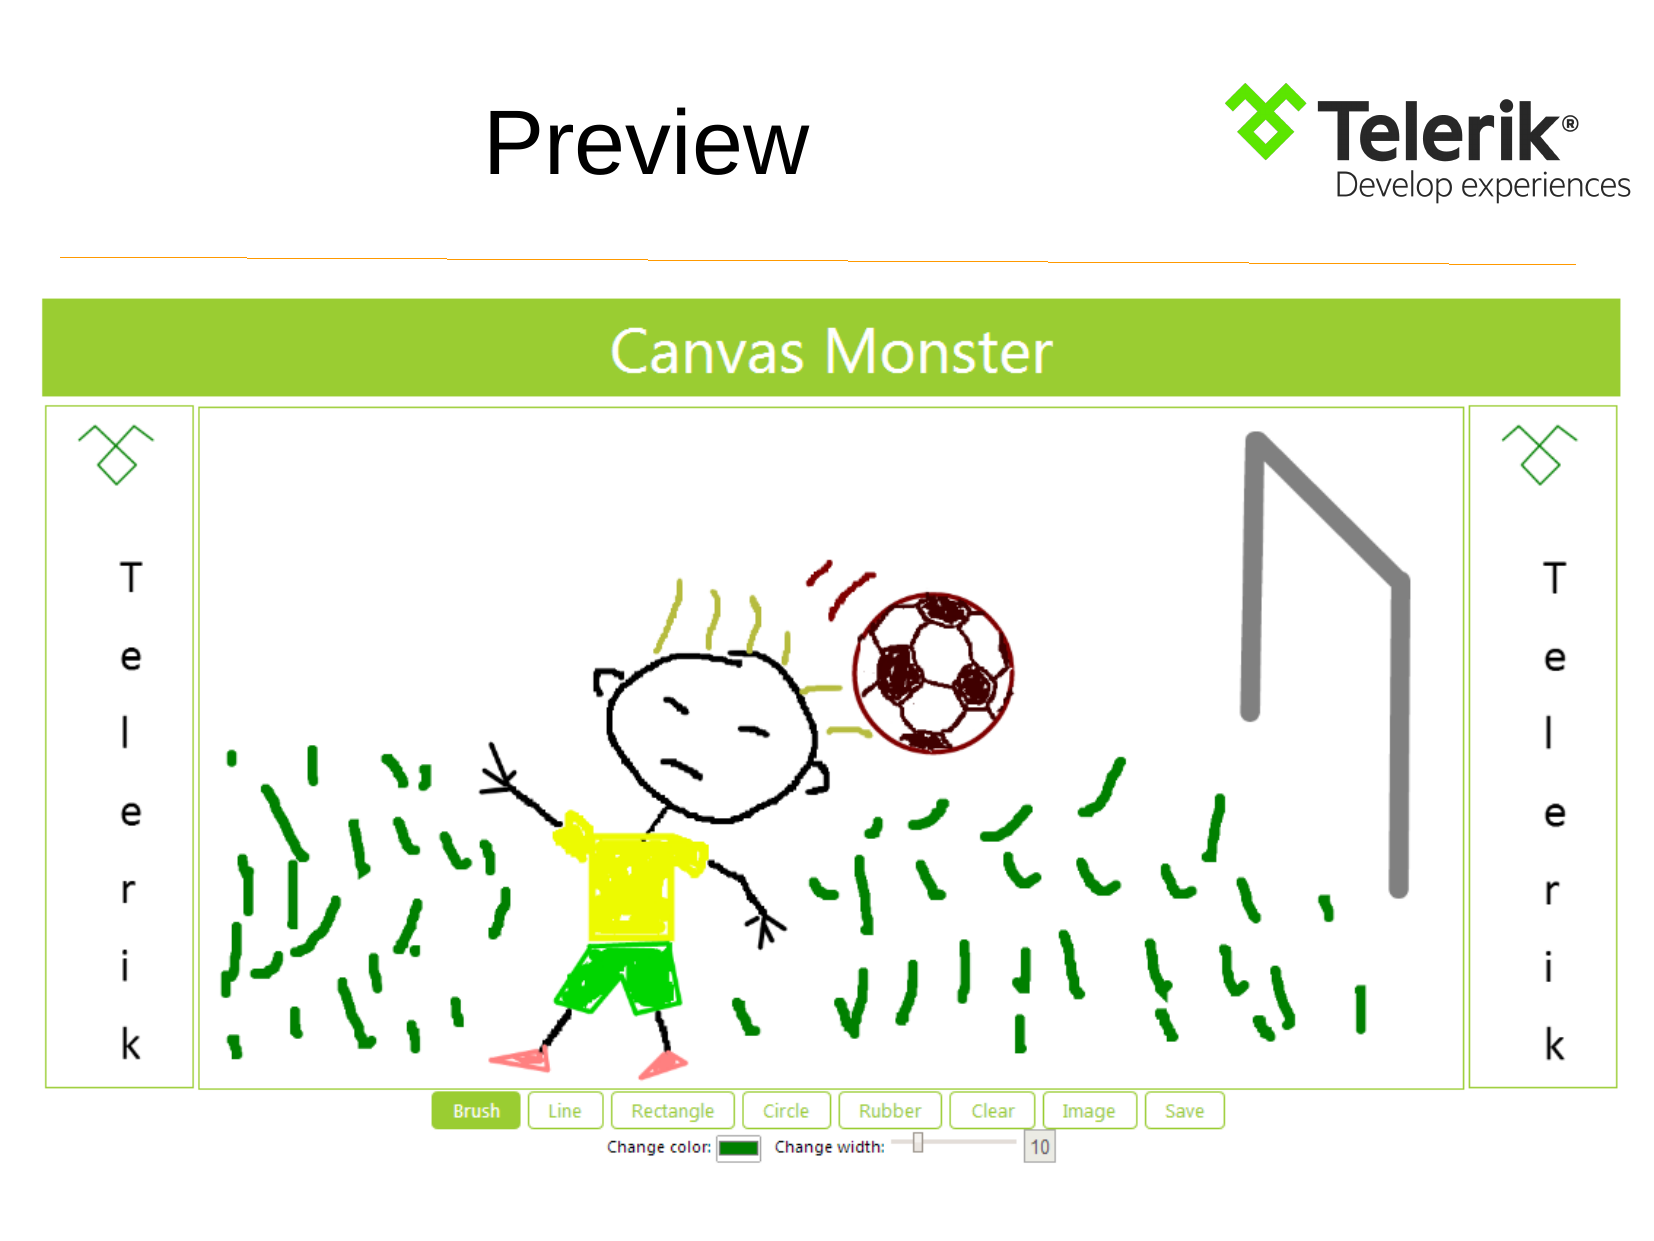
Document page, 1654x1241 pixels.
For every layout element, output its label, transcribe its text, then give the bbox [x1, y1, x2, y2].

picture [38, 293, 1625, 1182]
title Preview [82, 49, 1211, 237]
picture [1211, 58, 1654, 221]
